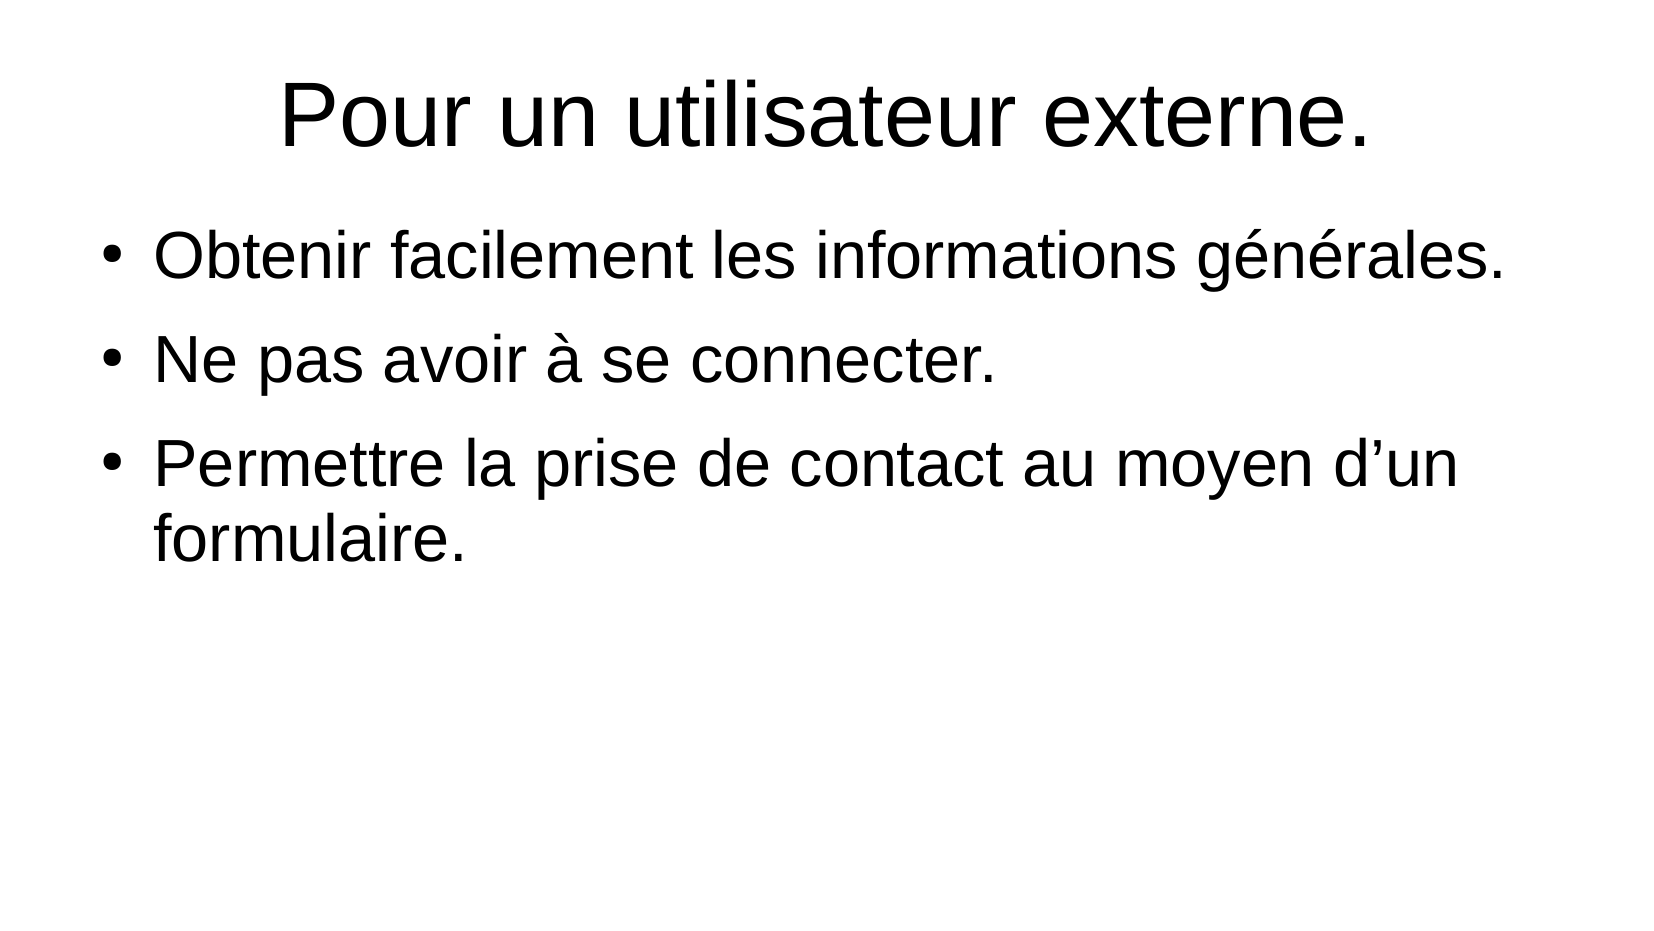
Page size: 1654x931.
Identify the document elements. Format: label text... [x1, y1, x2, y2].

list Obtenir facilement les informations générales. Ne pas avoir à se connecter. Permettre la prise de contact au moyen d’un formulaire. [82, 217, 1571, 758]
title Pour un utilisateur externe. [82, 37, 1571, 193]
